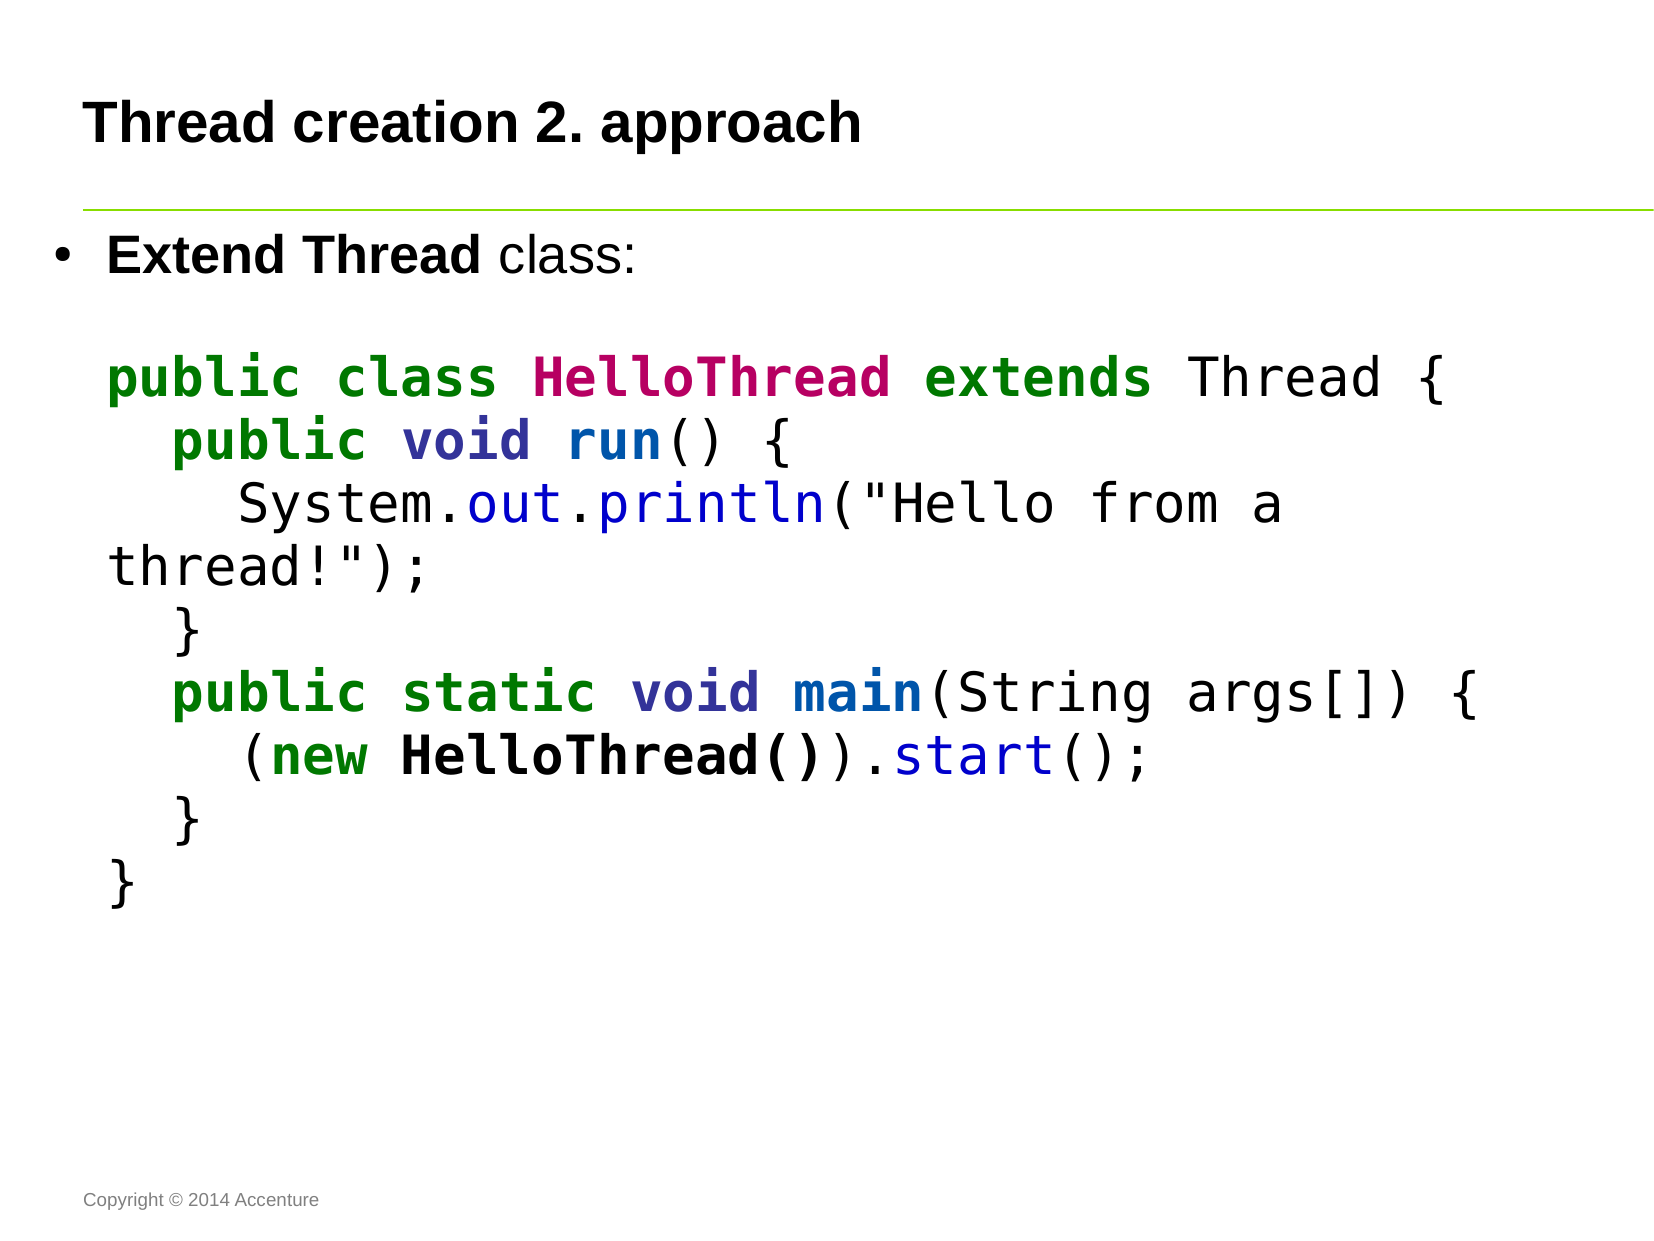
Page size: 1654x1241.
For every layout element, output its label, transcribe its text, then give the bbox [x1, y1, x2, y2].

list Extend Thread class: public class HelloThread extends Thread { public void run() { System.out.println("Hello from a thread!"); } public static void main(String args[]) { (new HelloThread()).start(); } } [35, 225, 1630, 1186]
title Thread creation 2. approach [82, 49, 1571, 196]
